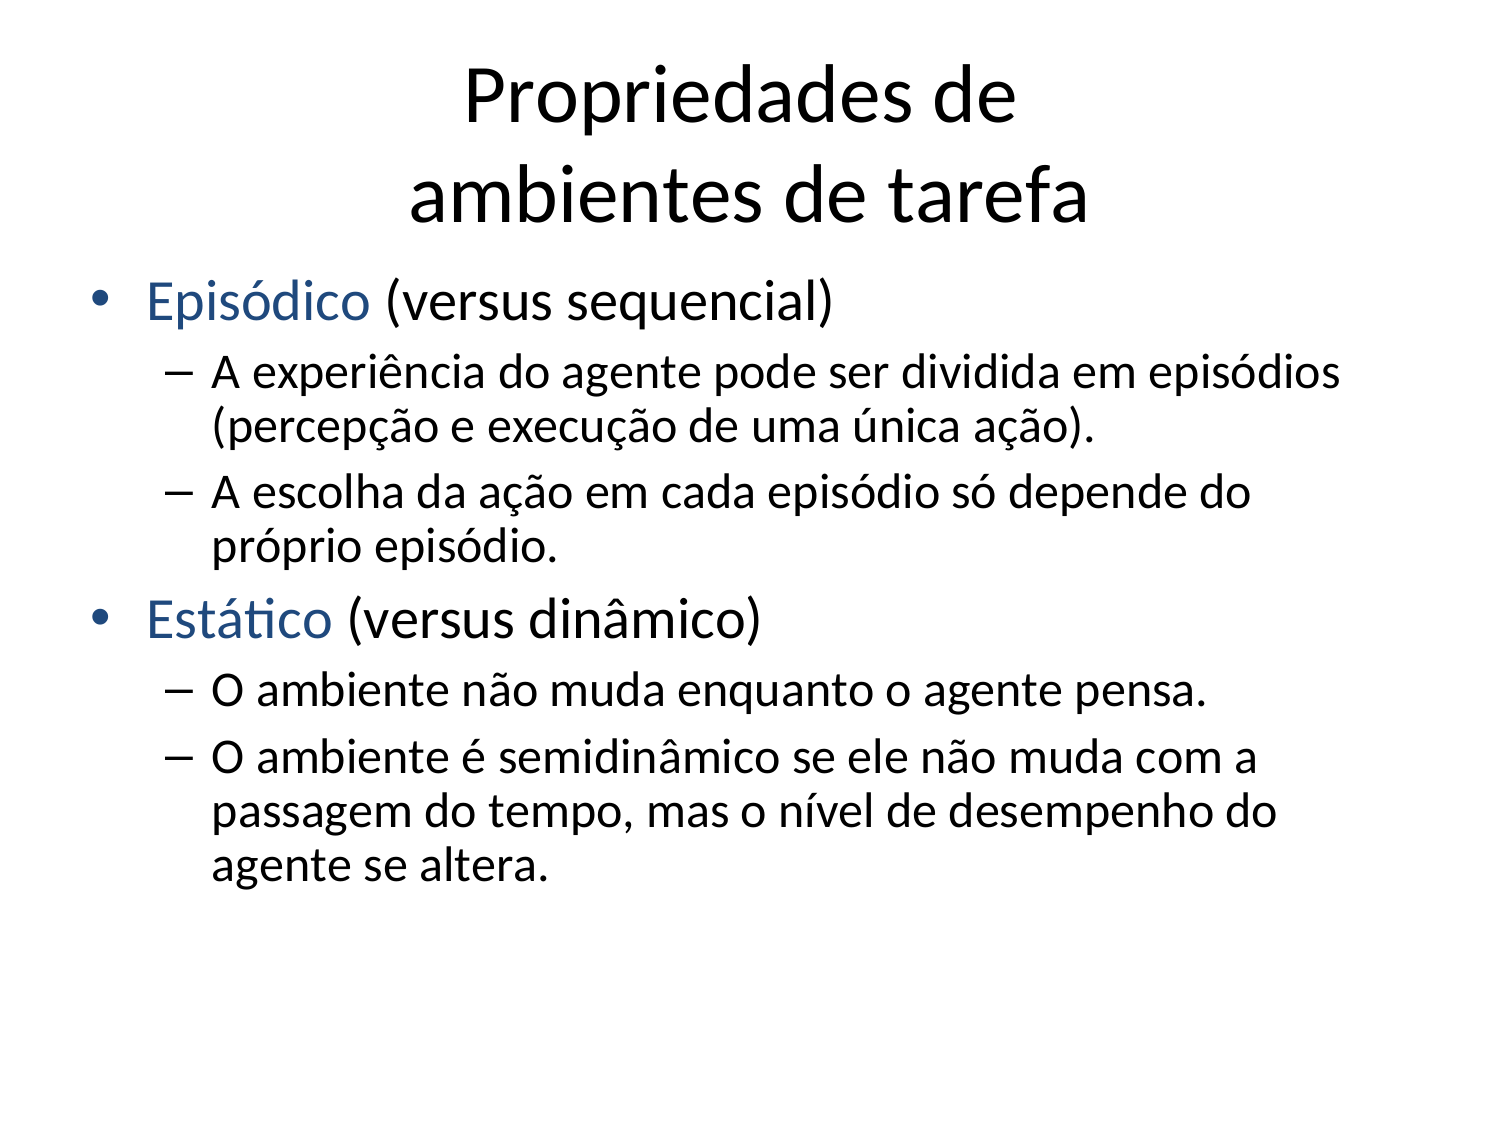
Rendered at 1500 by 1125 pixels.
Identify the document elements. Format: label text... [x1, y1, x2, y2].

list Episódico (versus sequencial) A experiência do agente pode ser dividida em episódios (percepção e execução de uma única ação). A escolha da ação em cada episódio só depende do próprio episódio. Estático (versus dinâmico) O ambiente não muda enquanto o agente pensa. O ambiente é semidinâmico se ele não muda com a passagem do tempo, mas o nível de desempenho do agente se altera. [75, 262, 1426, 1005]
title Propriedades de ambientes de tarefa [75, 31, 1426, 247]
